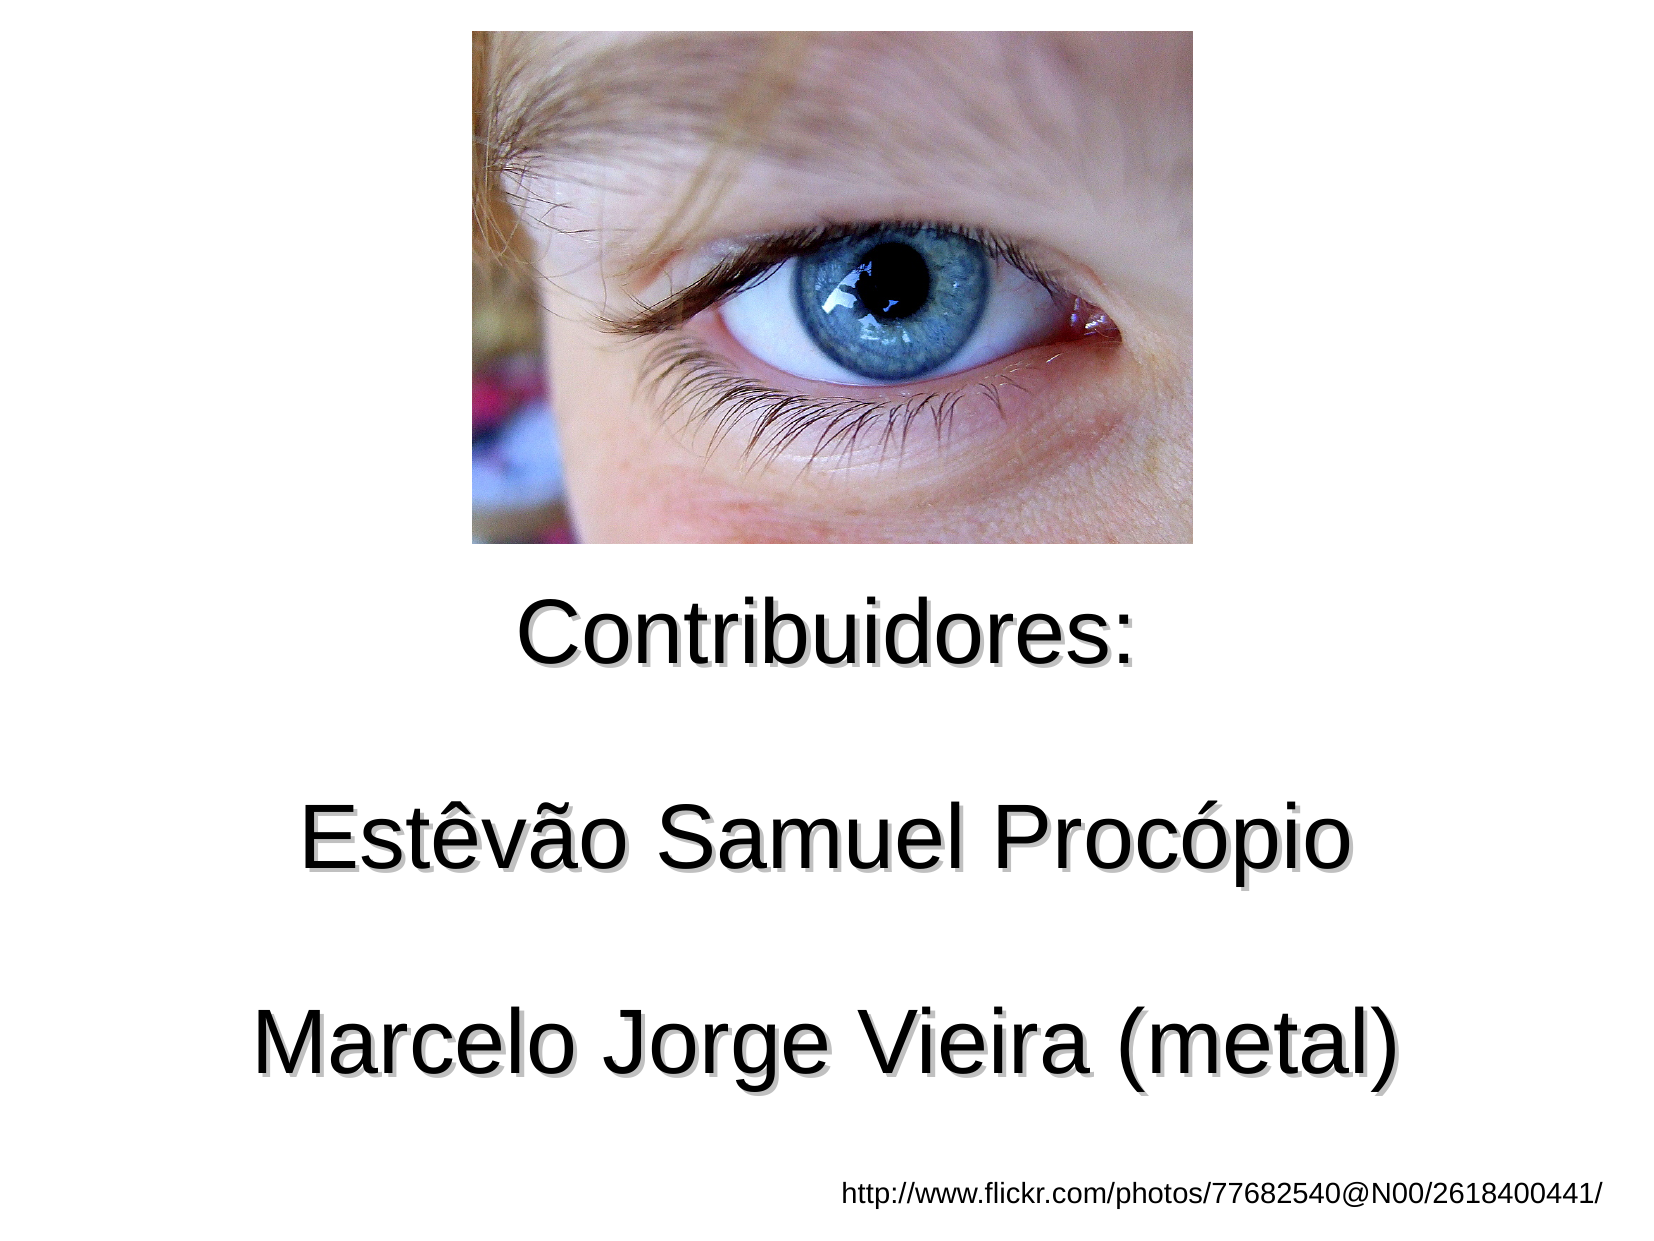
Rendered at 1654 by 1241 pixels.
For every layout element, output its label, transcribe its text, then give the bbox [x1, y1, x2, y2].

picture [472, 31, 1193, 544]
text_box http://www.flickr.com/photos/77682540@N00/2618400441/ [826, 1169, 1654, 1227]
subtitle Contribuidores: Estêvão Samuel Procópio Marcelo Jorge Vieira (metal) [82, 0, 1571, 1094]
